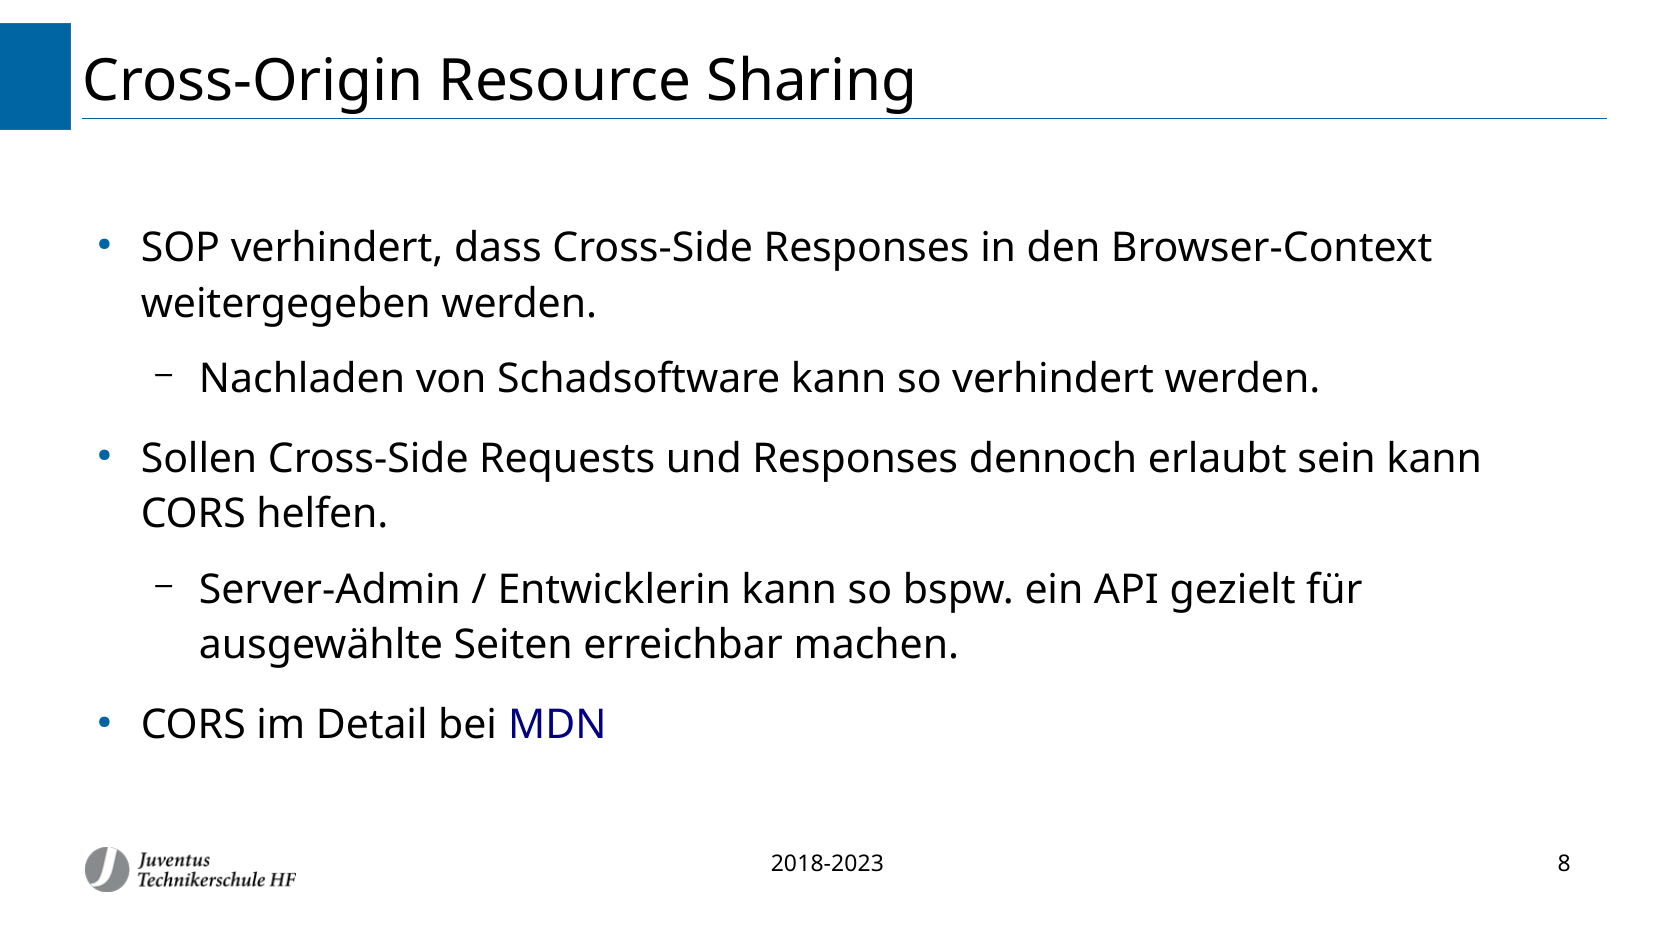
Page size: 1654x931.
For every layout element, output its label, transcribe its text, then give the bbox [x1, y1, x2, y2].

list SOP verhindert, dass Cross-Side Responses in den Browser-Context weitergegeben werden. Nachladen von Schadsoftware kann so verhindert werden. Sollen Cross-Side Requests und Responses dennoch erlaubt sein kann CORS helfen. Server-Admin / Entwicklerin kann so bspw. ein API gezielt für ausgewählte Seiten erreichbar machen. CORS im Detail bei MDN [82, 217, 1571, 758]
picture [85, 847, 296, 892]
title Cross-Origin Resource Sharing [82, 37, 1571, 119]
